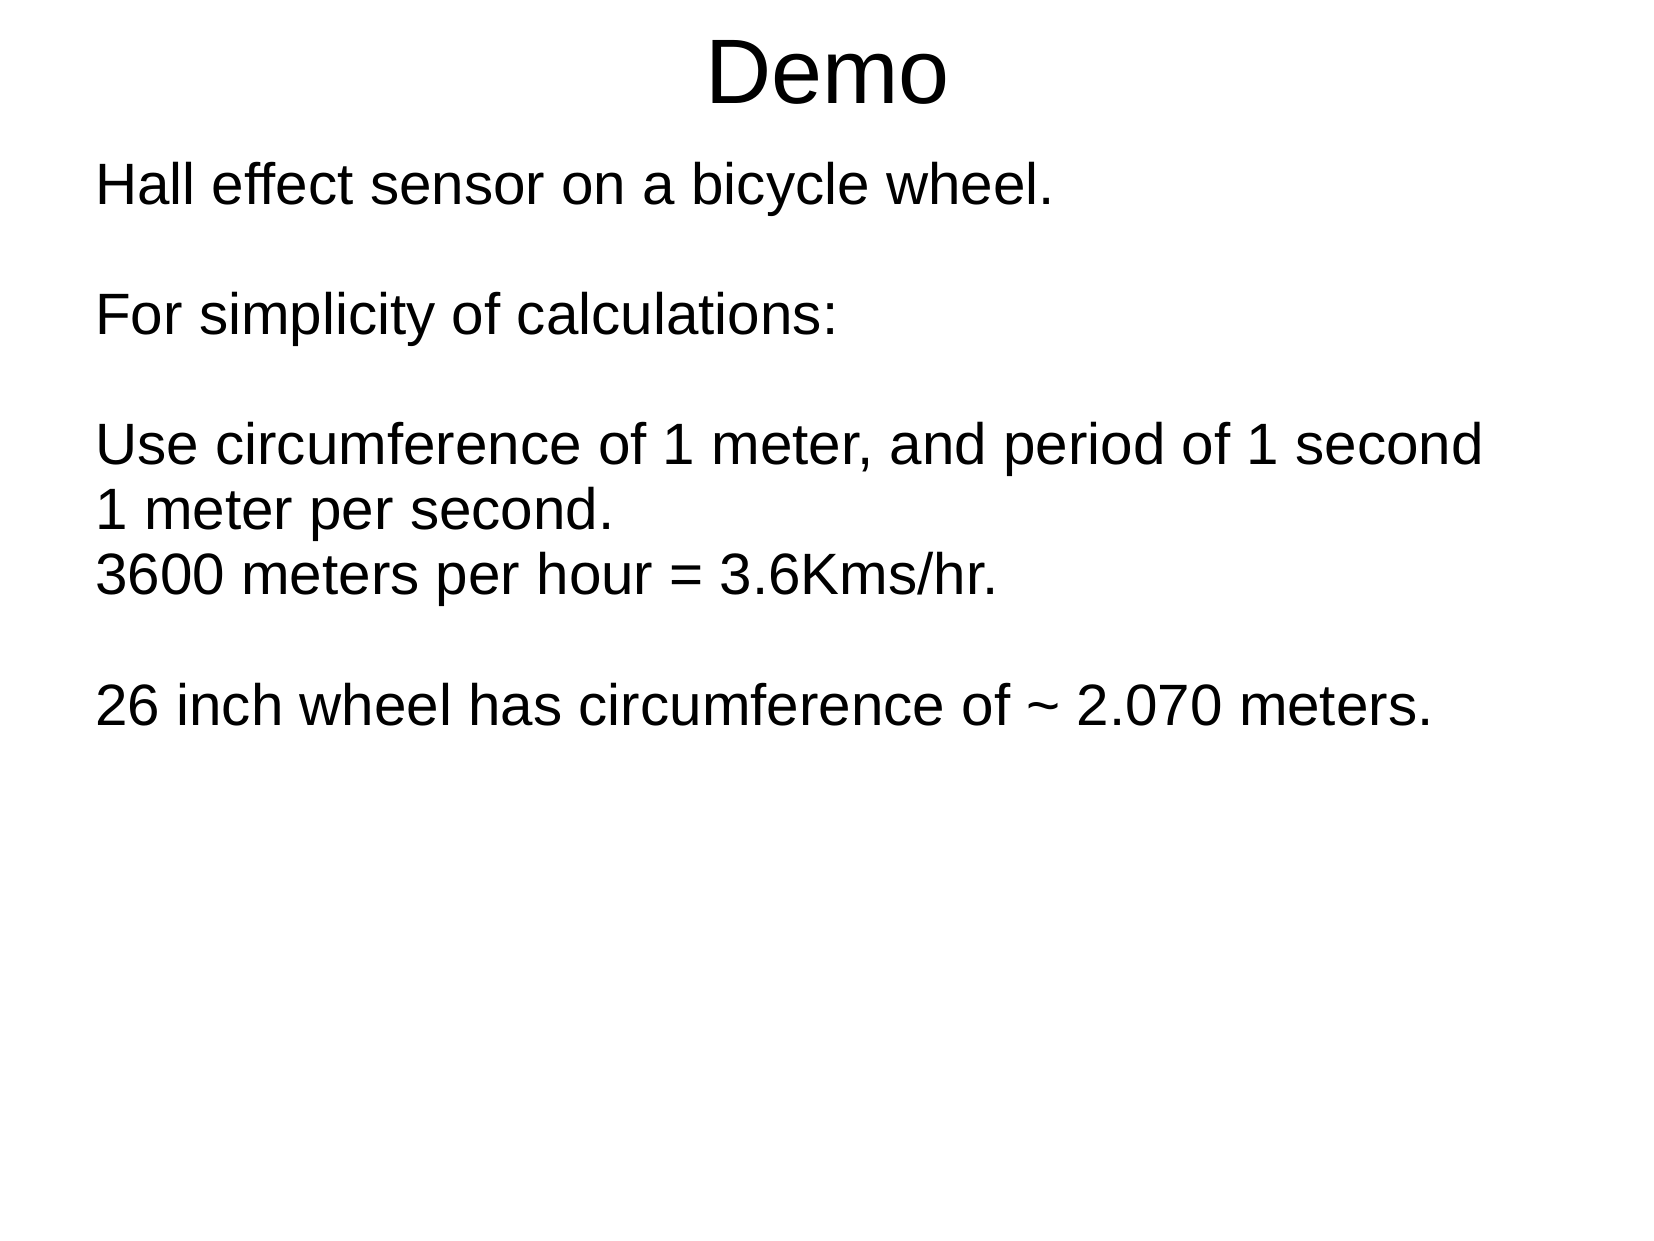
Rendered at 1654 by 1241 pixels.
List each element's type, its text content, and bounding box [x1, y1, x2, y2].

text_box Hall effect sensor on a bicycle wheel. For simplicity of calculations: Use circumference of 1 meter, and period of 1 second 1 meter per second. 3600 meters per hour = 3.6Kms/hr. 26 inch wheel has circumference of ~ 2.070 meters. [80, 144, 1654, 1135]
title Demo [19, 0, 1636, 145]
